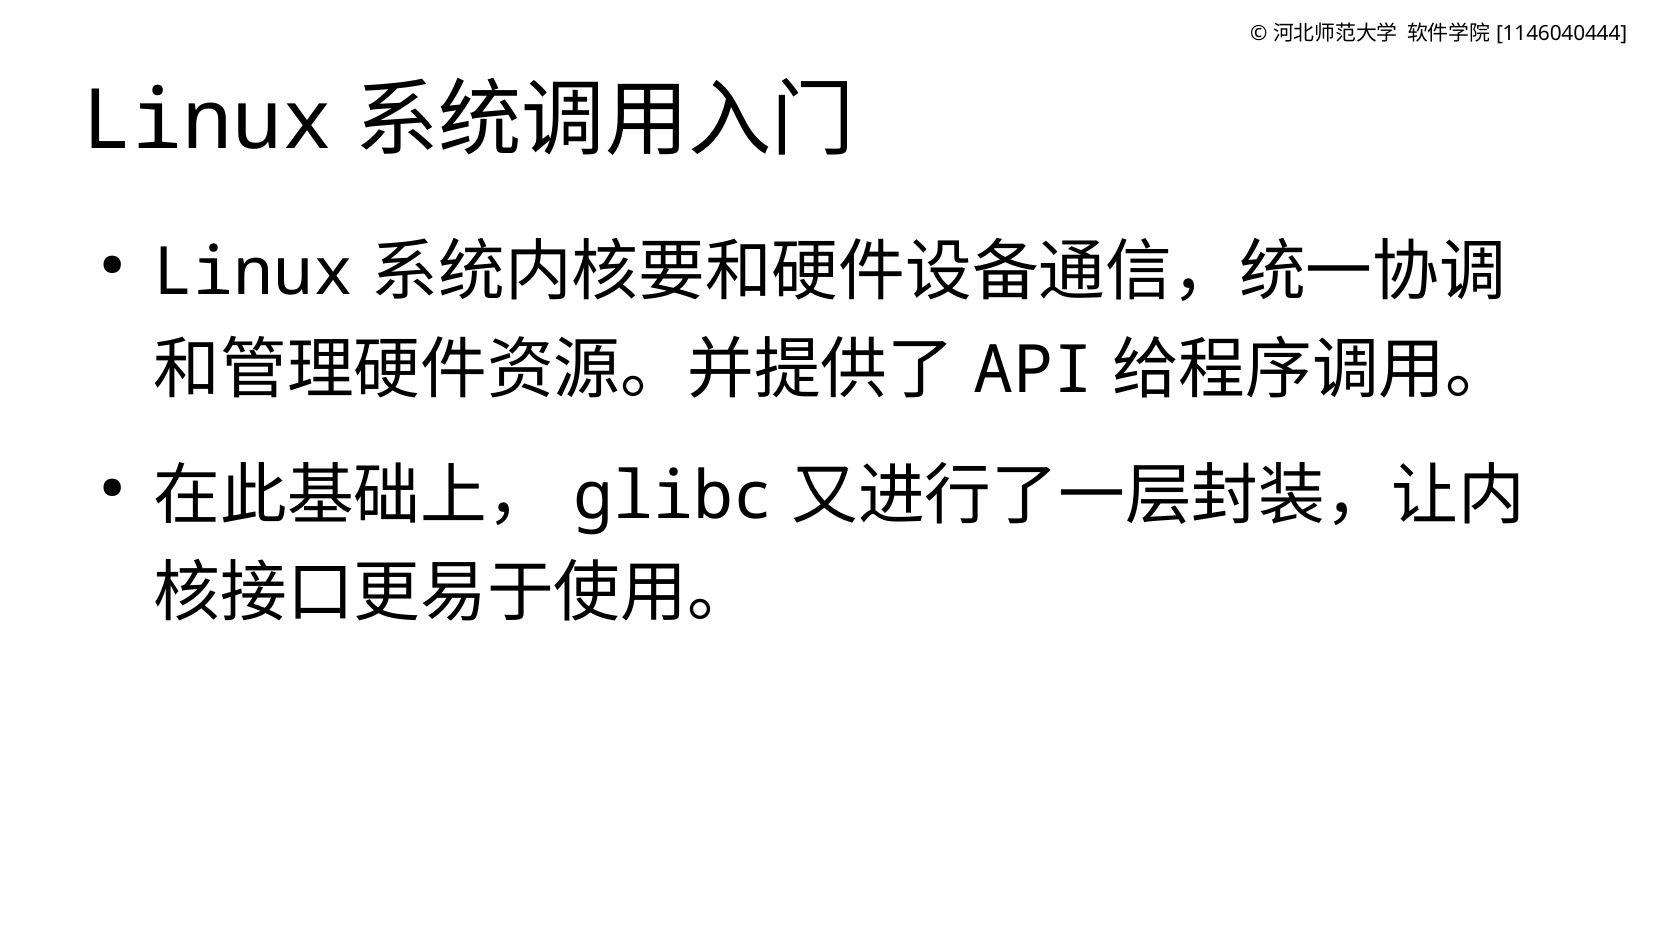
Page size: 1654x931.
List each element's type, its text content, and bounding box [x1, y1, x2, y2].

list Linux系统内核要和硬件设备通信，统一协调和管理硬件资源。并提供了API给程序调用。 在此基础上，glibc又进行了一层封装，让内核接口更易于使用。 [82, 217, 1571, 815]
title Linux系统调用入门 [82, 37, 1571, 189]
